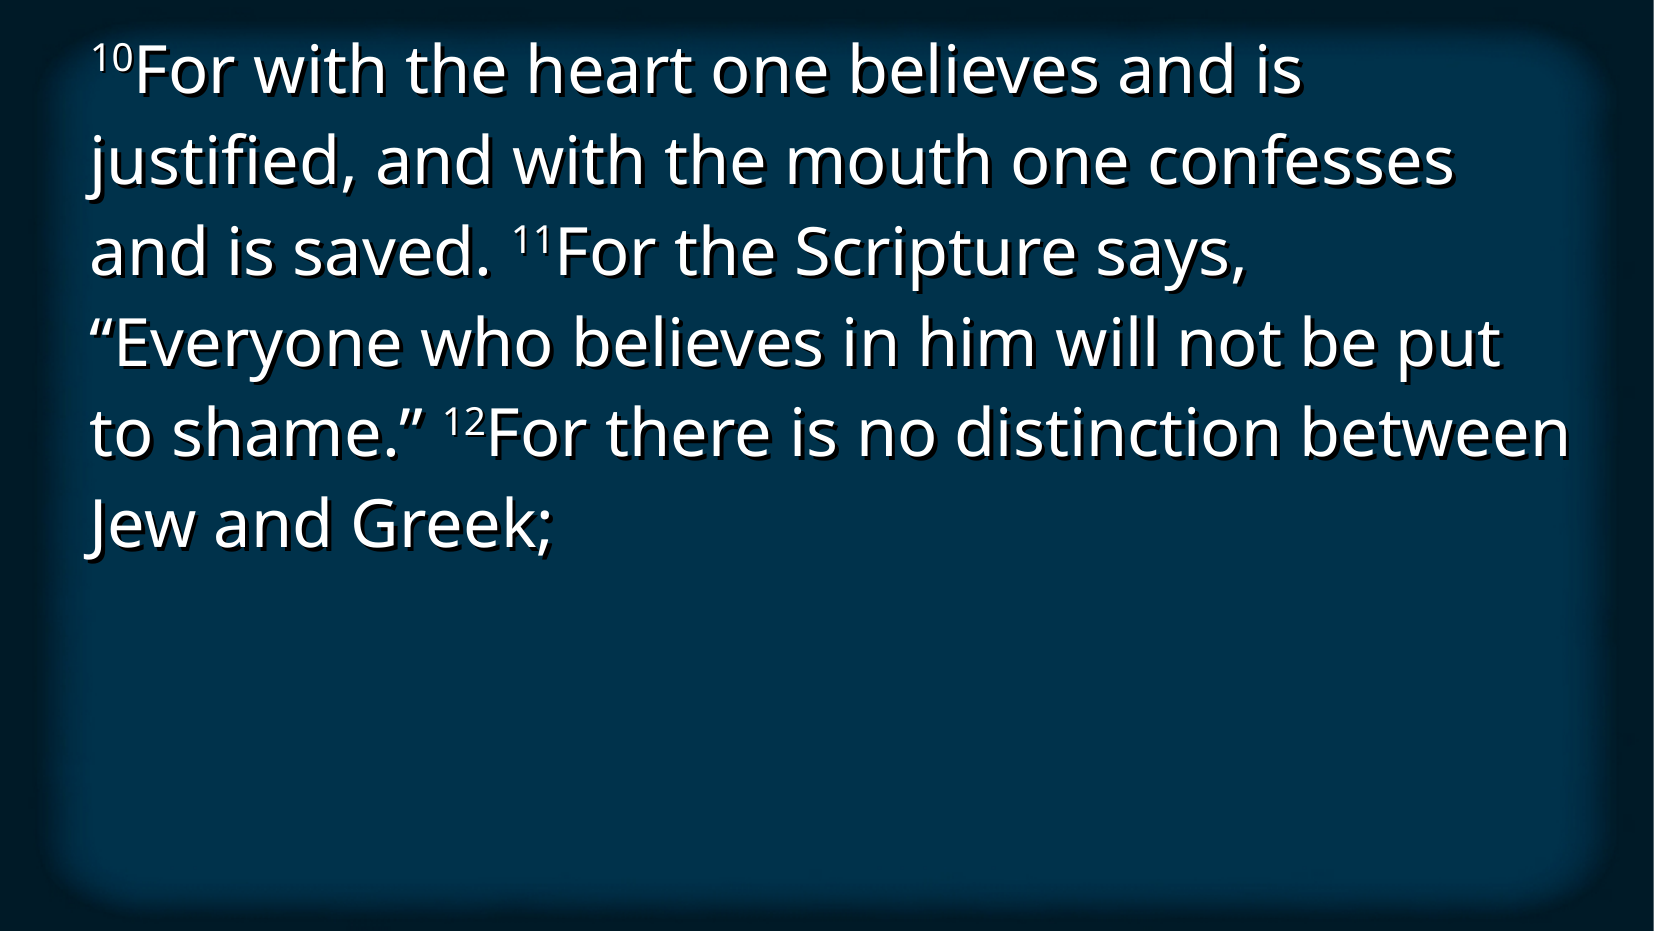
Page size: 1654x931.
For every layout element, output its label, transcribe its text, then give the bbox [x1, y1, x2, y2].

picture [0, 0, 1654, 931]
text_box 10For with the heart one believes and is justified, and with the mouth one confesses and is saved. 11For the Scripture says, “Everyone who believes in him will not be put to shame.” 12For there is no distinction between Jew and Greek; [75, 15, 1591, 474]
